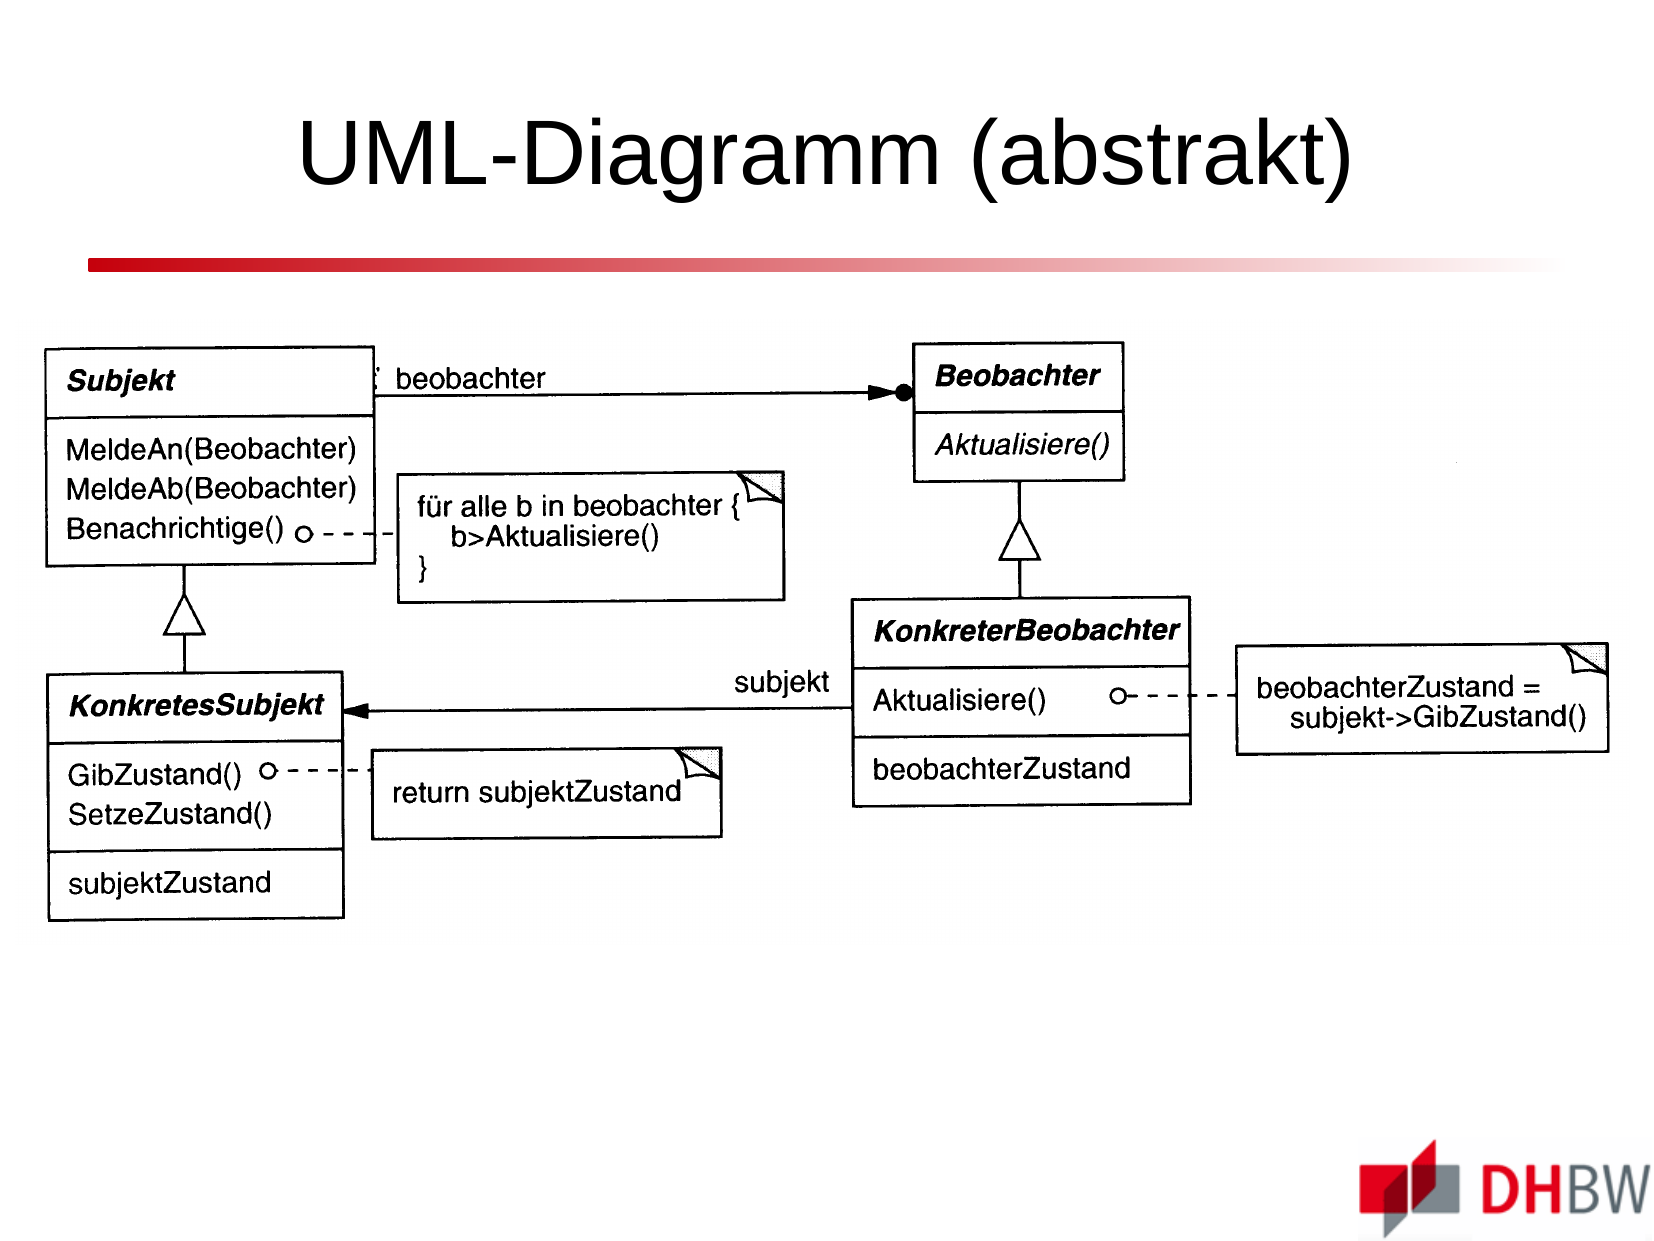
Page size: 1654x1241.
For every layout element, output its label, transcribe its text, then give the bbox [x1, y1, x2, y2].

chart [15, 319, 1630, 945]
picture [1358, 1137, 1652, 1241]
title UML-Diagramm (abstrakt) [82, 56, 1571, 250]
